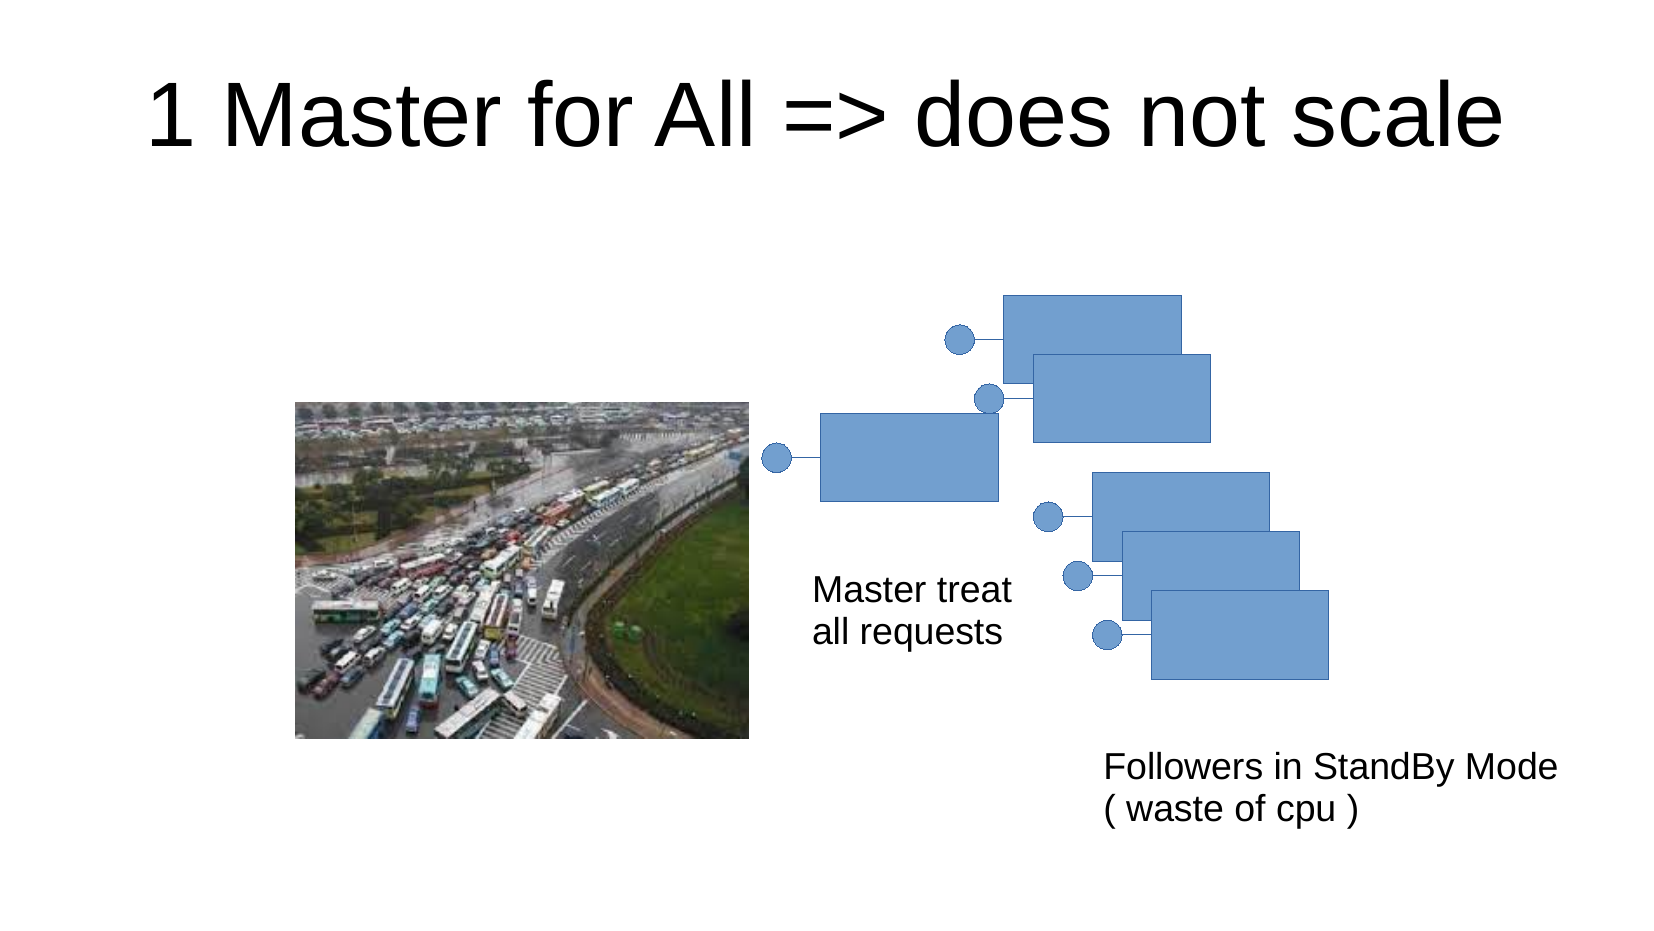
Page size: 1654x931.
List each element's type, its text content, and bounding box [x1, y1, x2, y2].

text_box [761, 442, 792, 473]
text_box [1092, 620, 1123, 650]
text_box [1003, 295, 1211, 443]
title 1 Master for All => does not scale [82, 37, 1571, 193]
text_box [1092, 472, 1329, 680]
text_box [1033, 501, 1064, 532]
picture [295, 402, 749, 739]
text_box Followers in StandBy Mode ( waste of cpu ) [1088, 738, 1585, 837]
text_box [944, 324, 975, 355]
text_box Master treat all requests [797, 561, 1038, 660]
text_box [1062, 561, 1093, 591]
text_box [820, 383, 1004, 502]
